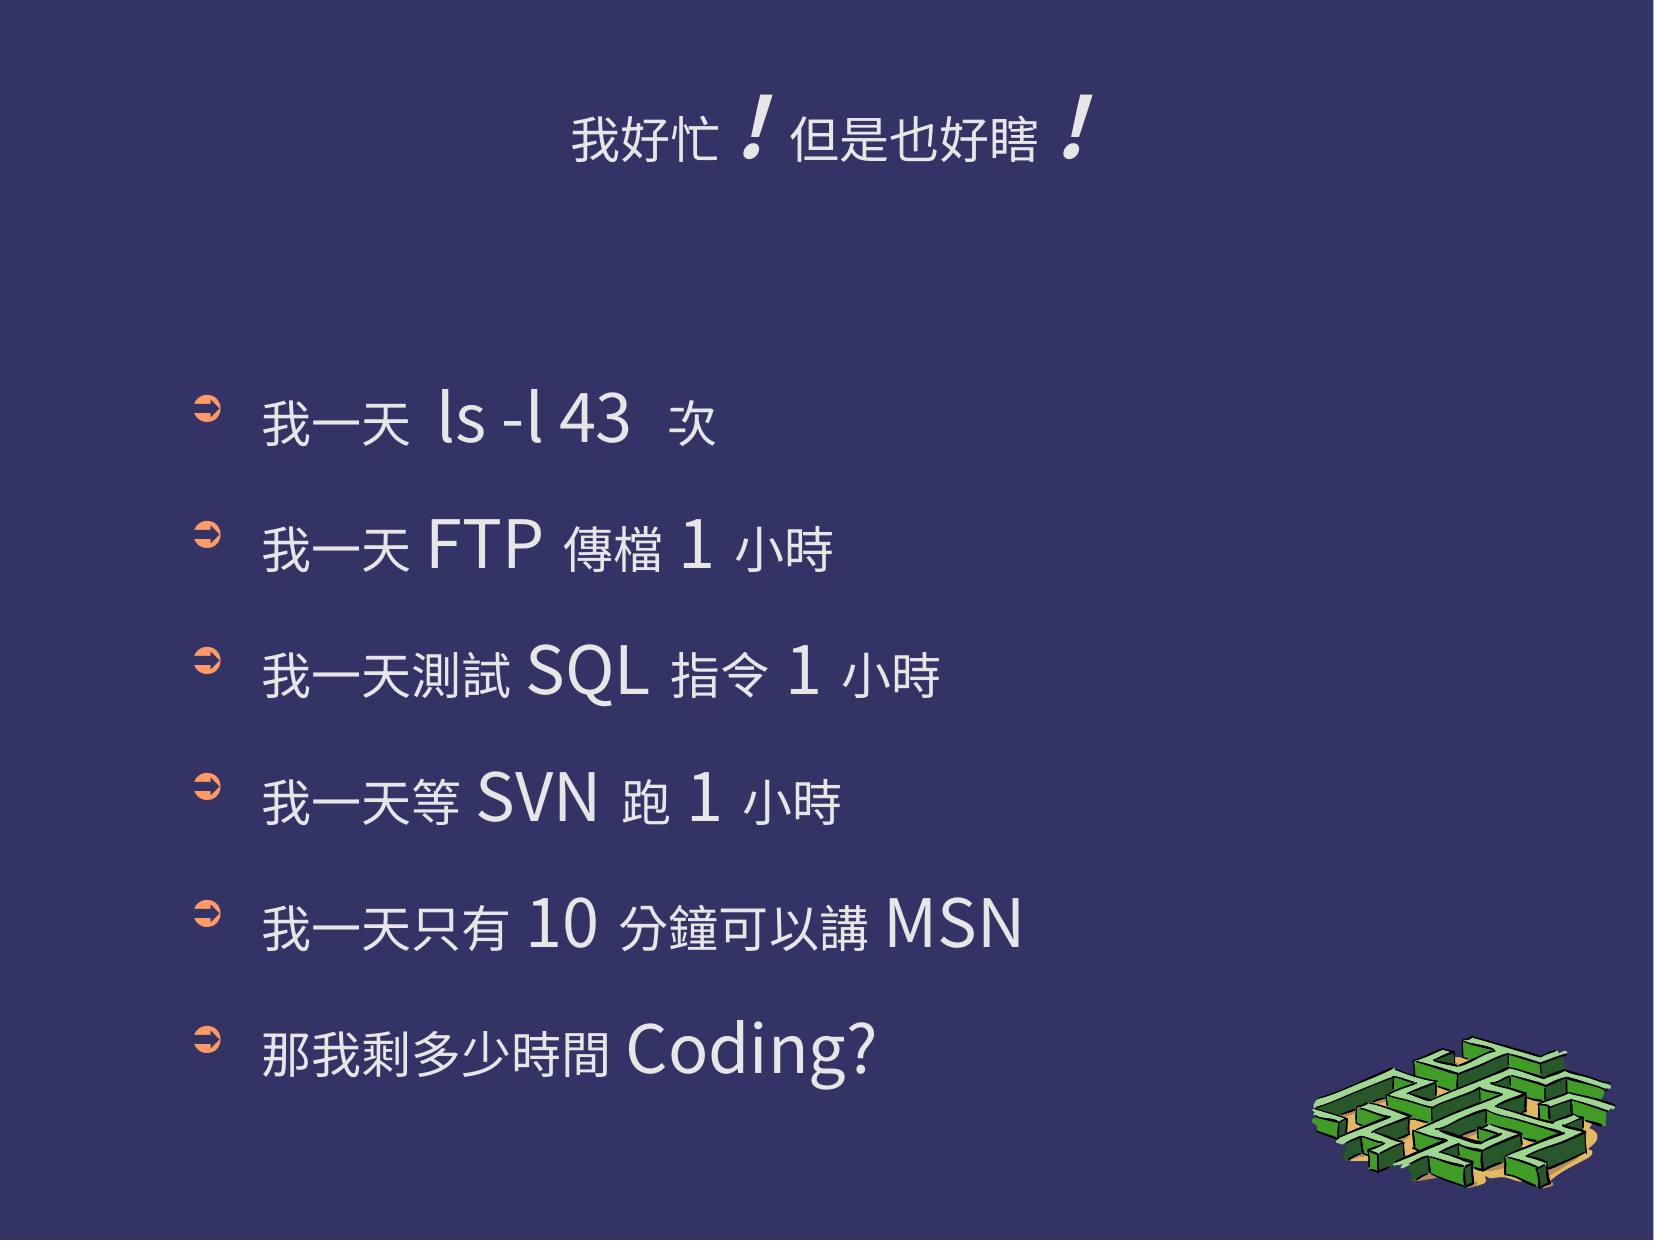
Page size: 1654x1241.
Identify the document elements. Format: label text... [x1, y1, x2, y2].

list 我一天 ls -l 43 次 我一天FTP傳檔1小時 我一天測試SQL指令1小時 我一天等SVN跑1小時 我一天只有10分鐘可以講MSN 那我剩多少時間Coding? [178, 364, 1570, 1147]
title 我好忙!但是也好瞎! [121, 19, 1534, 227]
